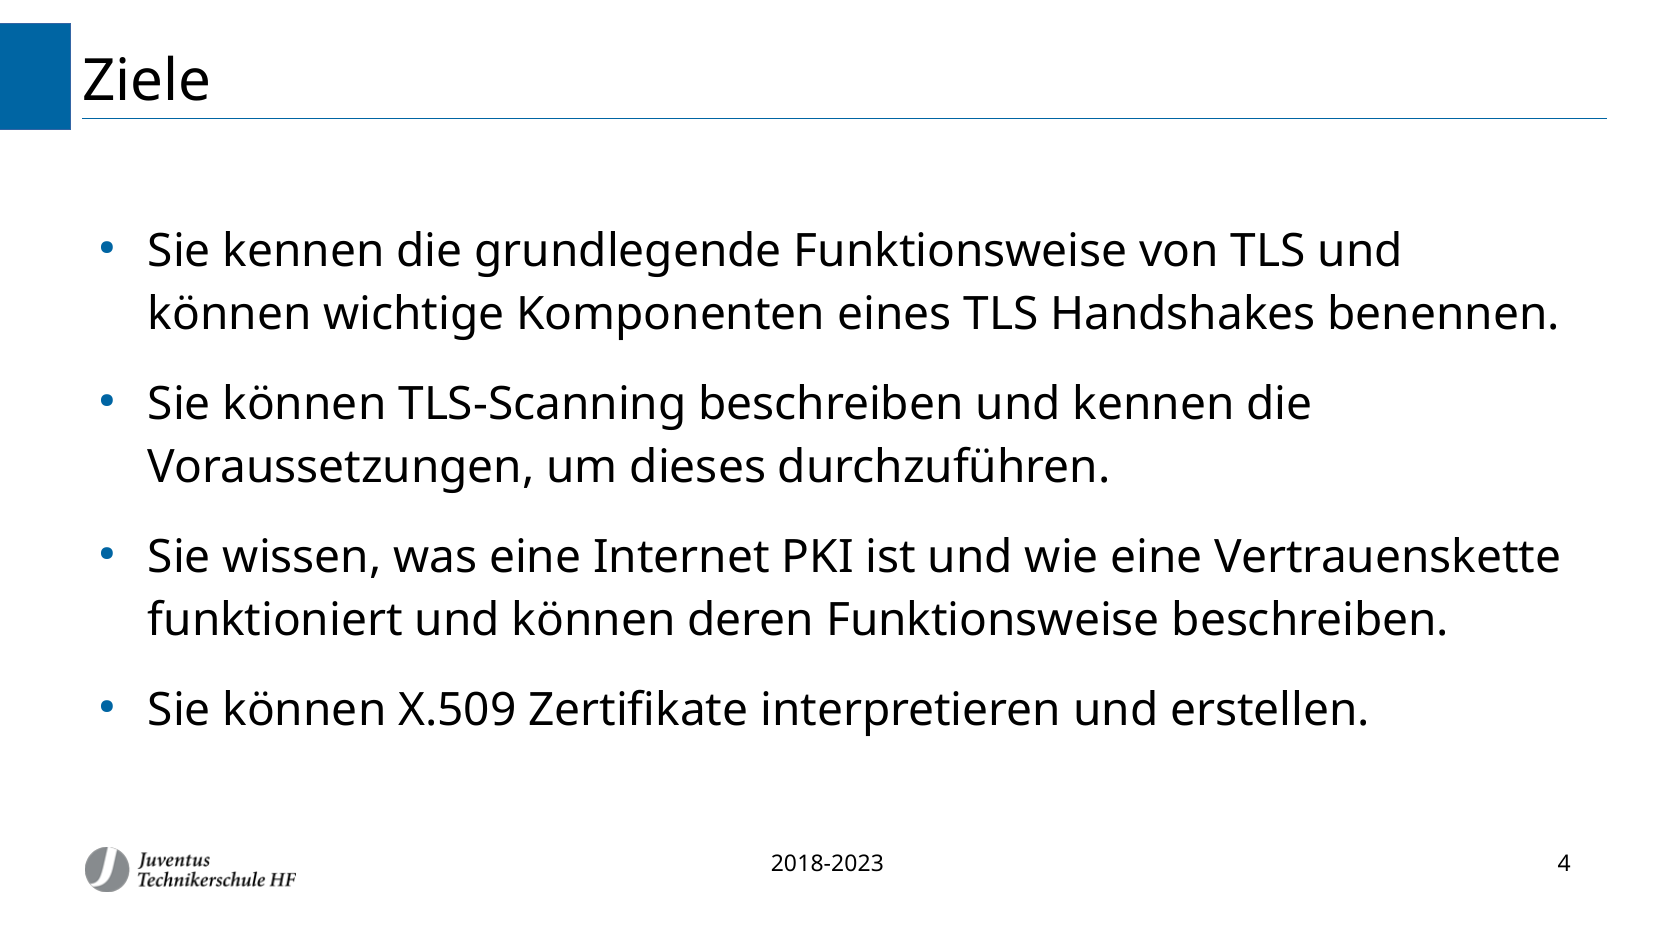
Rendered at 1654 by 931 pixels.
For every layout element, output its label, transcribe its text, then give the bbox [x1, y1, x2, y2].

title Ziele [82, 37, 1571, 119]
list Sie kennen die grundlegende Funktionsweise von TLS und können wichtige Komponenten eines TLS Handshakes benennen. Sie können TLS-Scanning beschreiben und kennen die Voraussetzungen, um dieses durchzuführen. Sie wissen, was eine Internet PKI ist und wie eine Vertrauenskette funktioniert und können deren Funktionsweise beschreiben. Sie können X.509 Zertifikate interpretieren und erstellen. [82, 217, 1571, 758]
picture [85, 847, 296, 892]
